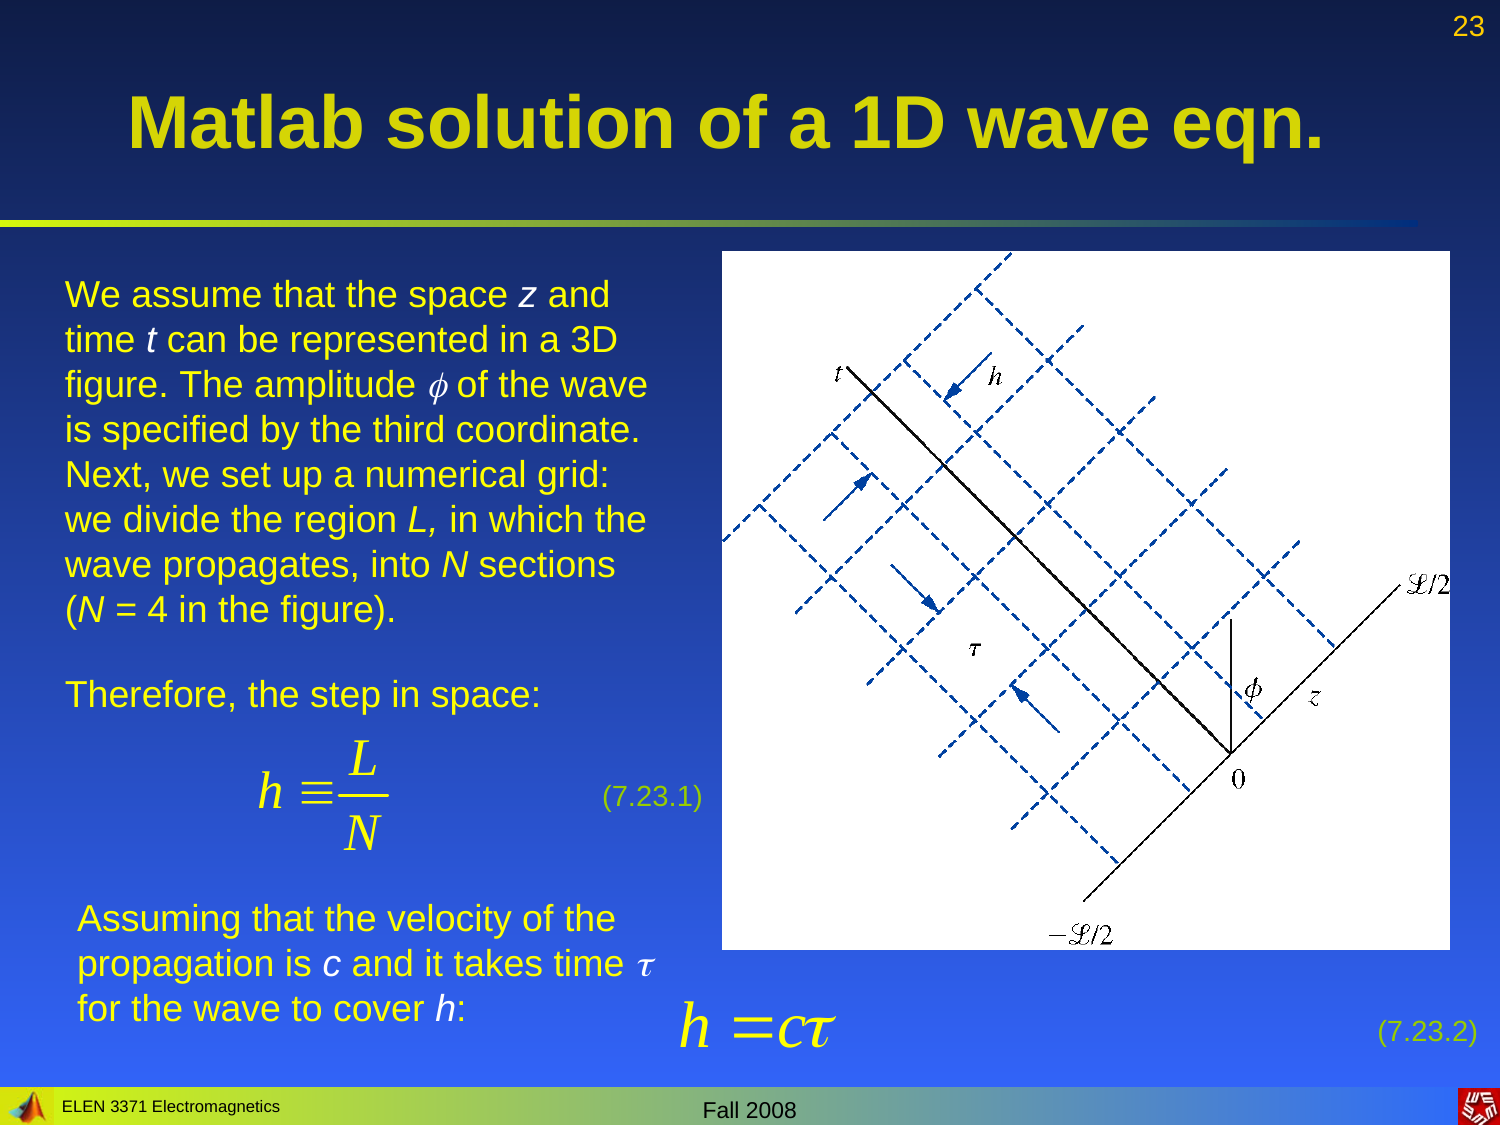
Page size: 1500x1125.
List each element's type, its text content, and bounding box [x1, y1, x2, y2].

text_box Assuming that the velocity of the propagation is c and it takes time  for the wave to cover h: [62, 885, 713, 1037]
text_box We assume that the space z and time t can be represented in a 3D figure. The amplitude  of the wave is specified by the third coordinate. Next, we set up a numerical grid: we divide the region L, in which the wave propagates, into N sections (N = 4 in the figure). [49, 262, 676, 638]
title Matlab solution of a 1D wave eqn. [112, 37, 1388, 201]
picture [0, 1087, 54, 1125]
picture [722, 251, 1450, 951]
text_box Therefore, the step in space: [49, 662, 601, 723]
chart [249, 725, 400, 862]
text_box (7.23.1) [587, 769, 726, 820]
picture [1458, 1088, 1500, 1125]
text_box (7.23.2) [1362, 1004, 1500, 1056]
chart [668, 987, 850, 1065]
